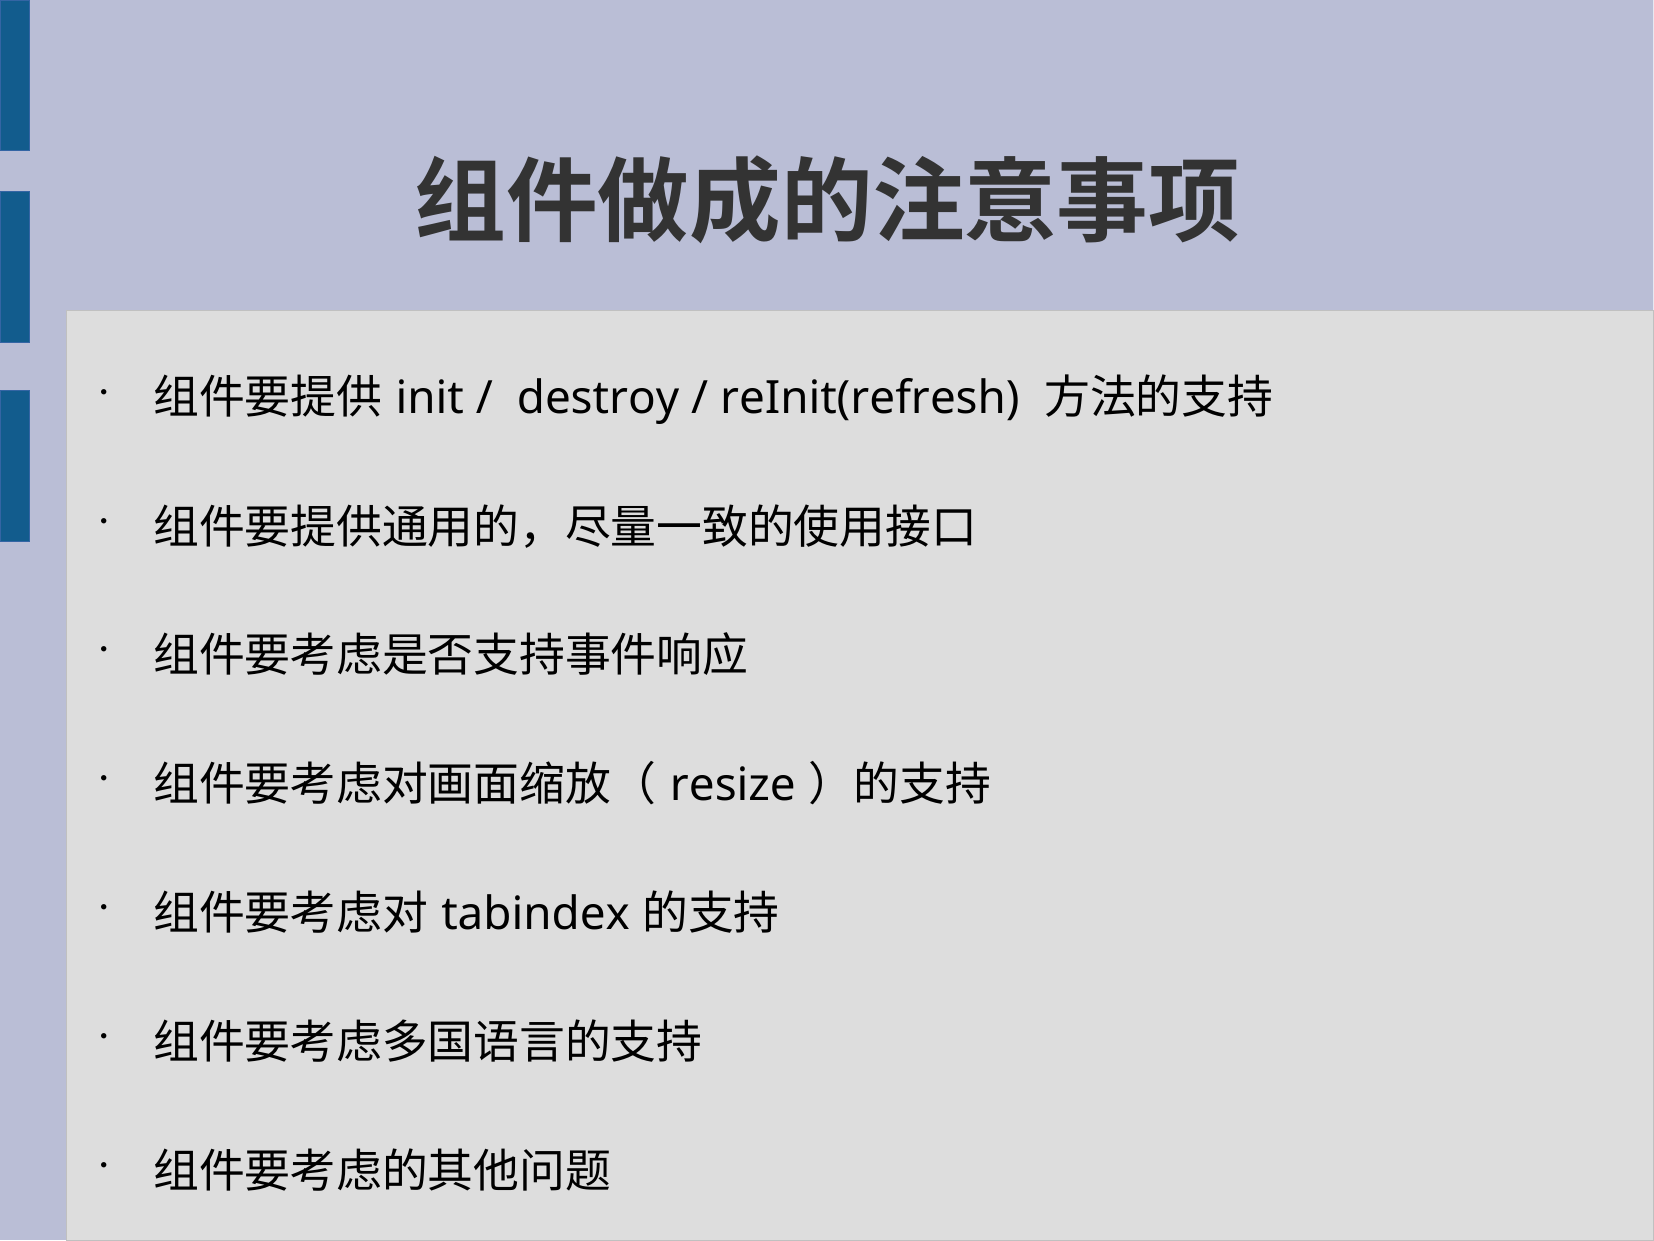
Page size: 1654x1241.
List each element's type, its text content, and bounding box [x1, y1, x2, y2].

list 组件要提供init / destroy / reInit(refresh) 方法的支持 组件要提供通用的，尽量一致的使用接口 组件要考虑是否支持事件响应 组件要考虑对画面缩放（resize）的支持 组件要考虑对tabindex的支持 组件要考虑多国语言的支持 组件要考虑的其他问题 [82, 361, 1571, 1241]
title 组件做成的注意事项 [121, 91, 1534, 299]
